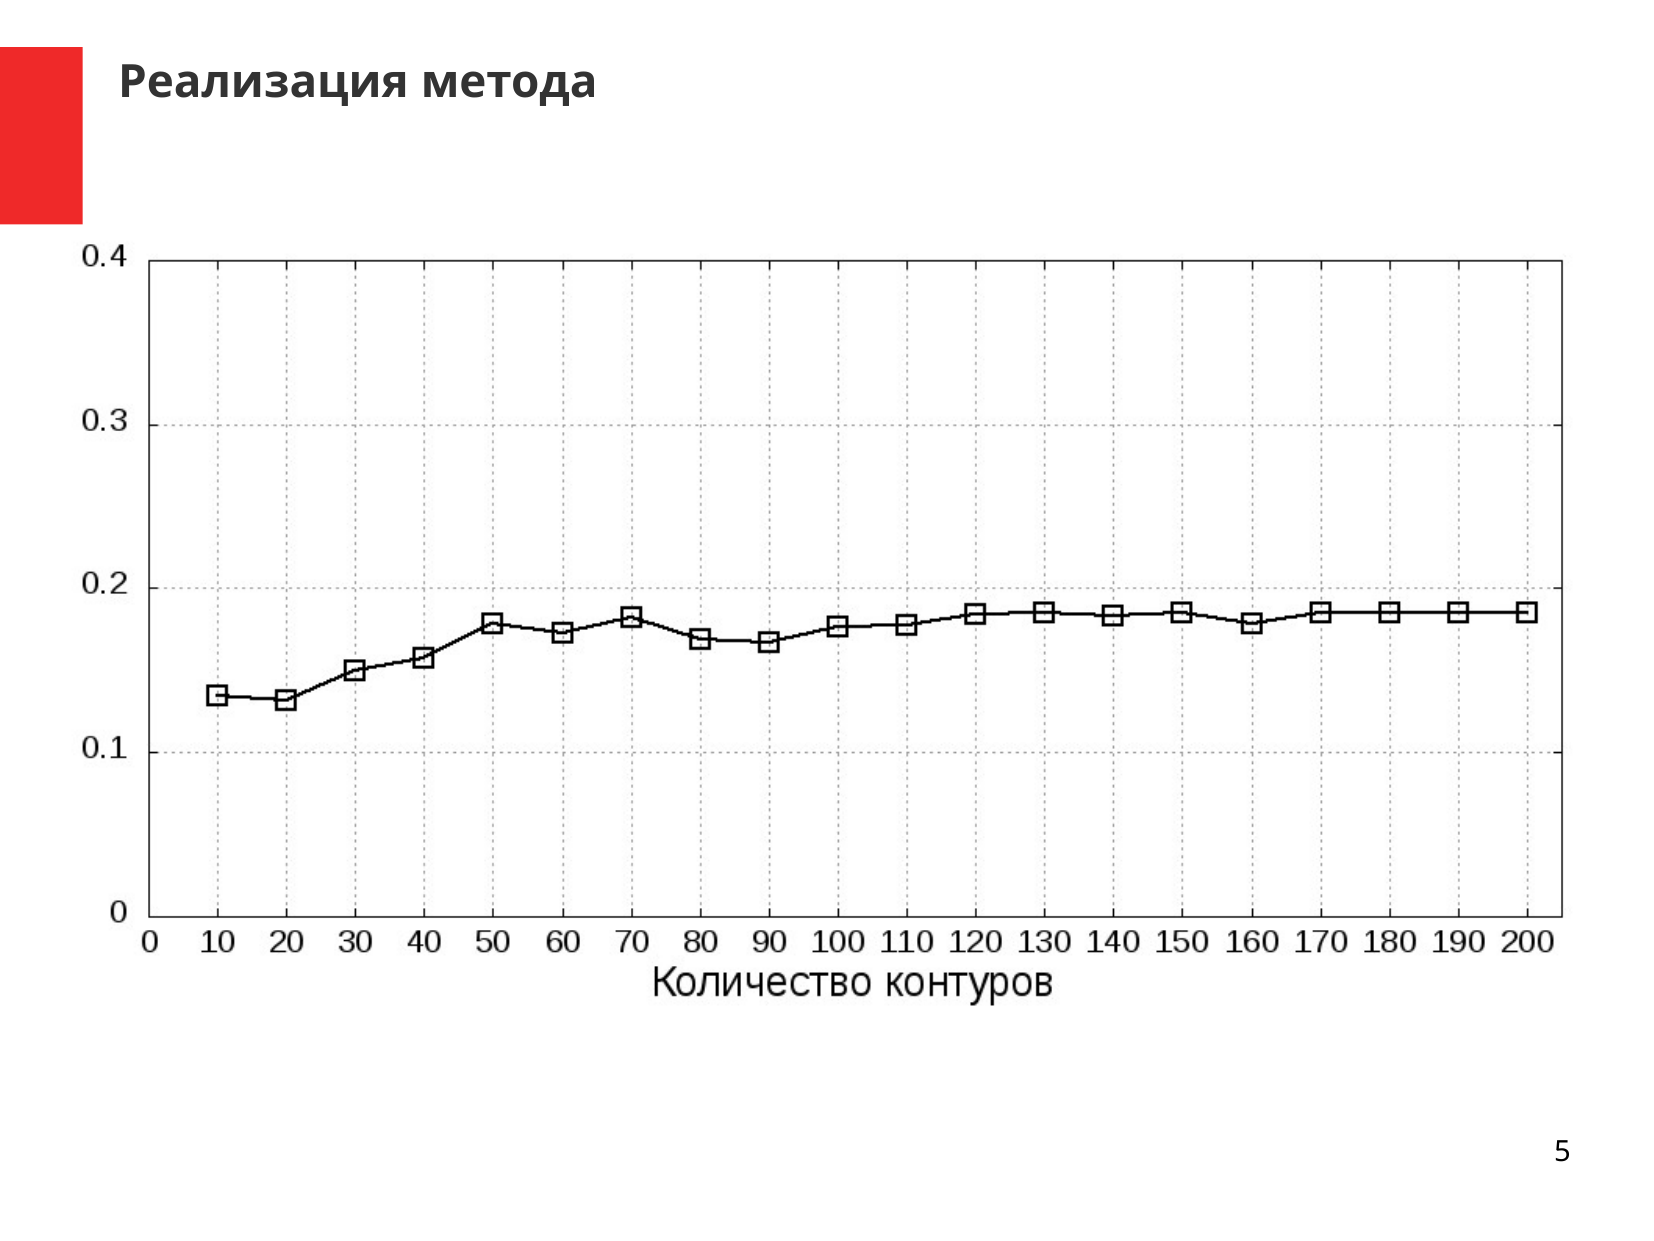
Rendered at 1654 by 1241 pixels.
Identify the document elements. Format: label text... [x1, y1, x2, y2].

picture [47, 229, 1610, 1012]
title Реализация метода [118, 0, 1571, 184]
